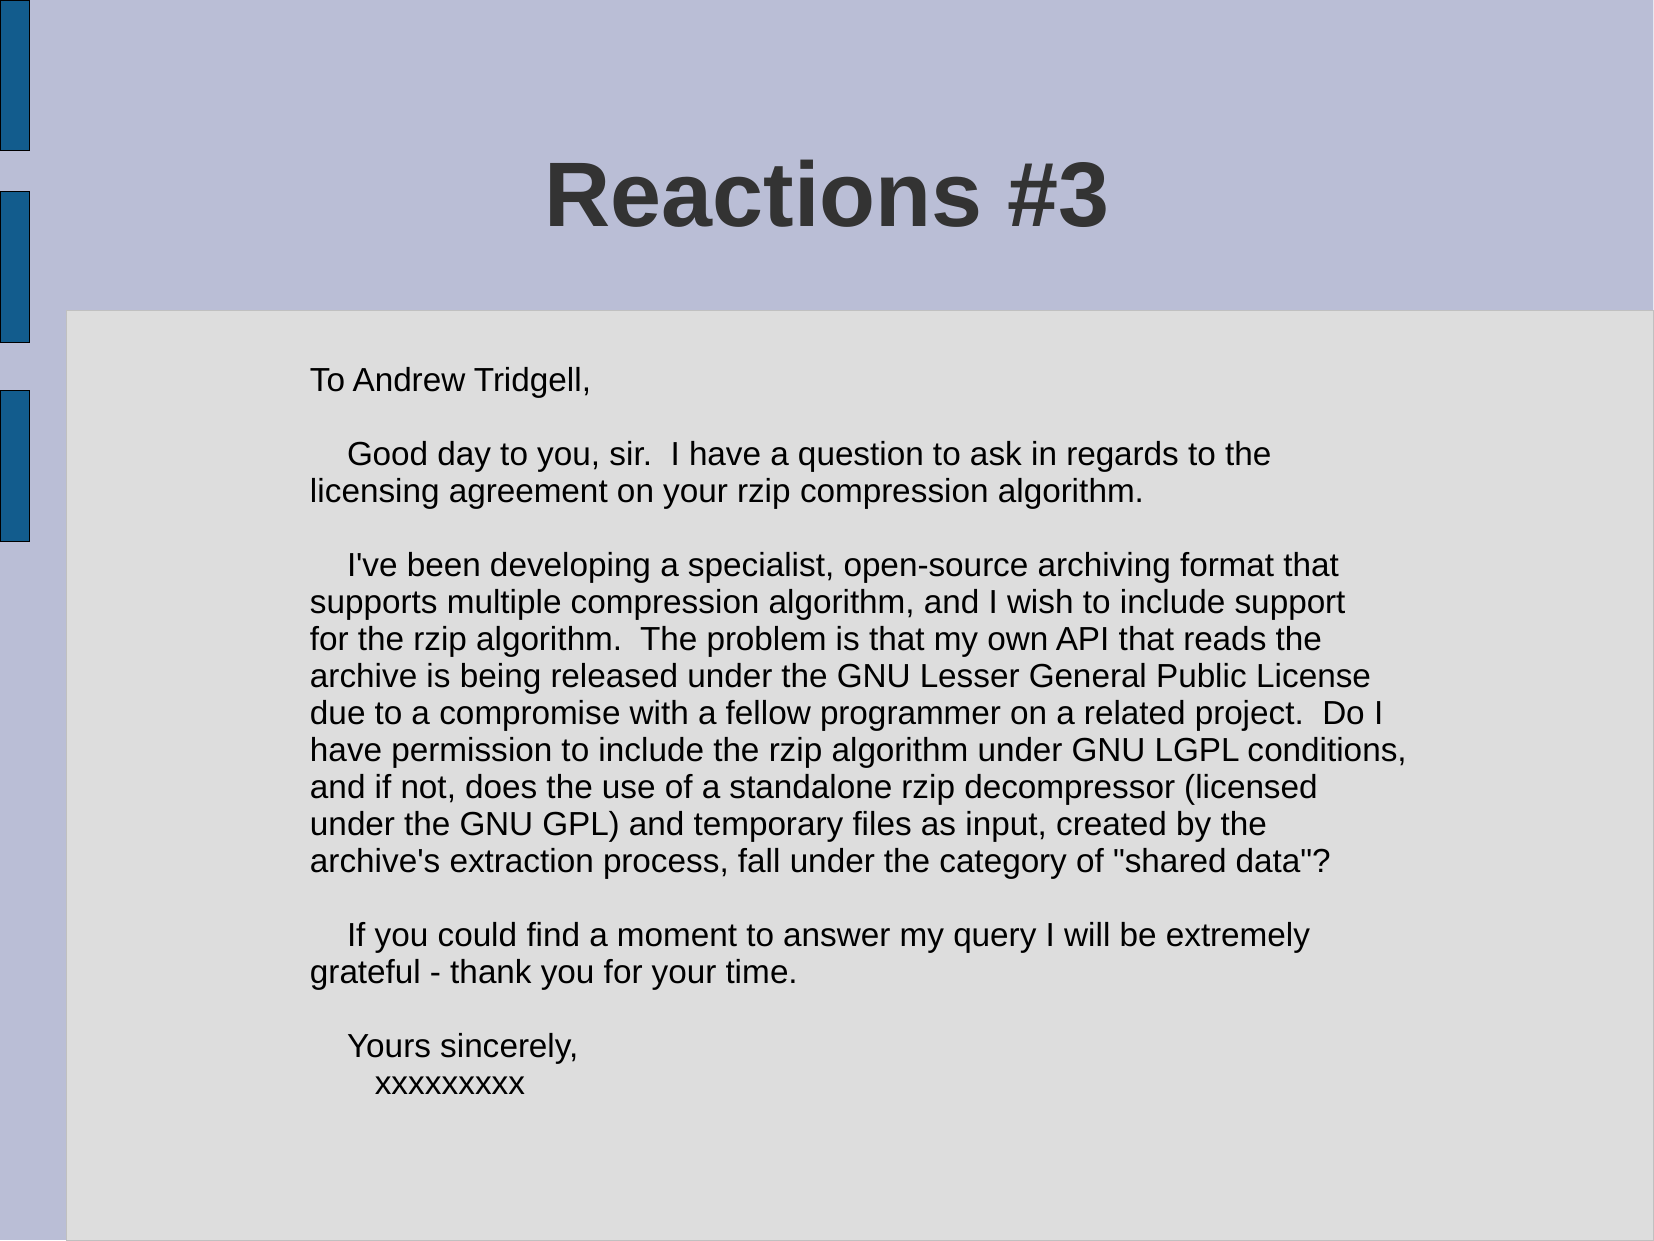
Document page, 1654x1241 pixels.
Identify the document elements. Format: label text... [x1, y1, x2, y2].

text_box To Andrew Tridgell, Good day to you, sir. I have a question to ask in regards to the licensing agreement on your rzip compression algorithm. I've been developing a specialist, open-source archiving format that supports multiple compression algorithm, and I wish to include support for the rzip algorithm. The problem is that my own API that reads the archive is being released under the GNU Lesser General Public License due to a compromise with a fellow programmer on a related project. Do I have permission to include the rzip algorithm under GNU LGPL conditions, and if not, does the use of a standalone rzip decompressor (licensed under the GNU GPL) and temporary files as input, created by the archive's extraction process, fall under the category of "shared data"? If you could find a moment to answer my query I will be extremely grateful - thank you for your time. Yours sincerely, xxxxxxxxx [295, 353, 1447, 1182]
title Reactions #3 [121, 98, 1534, 291]
